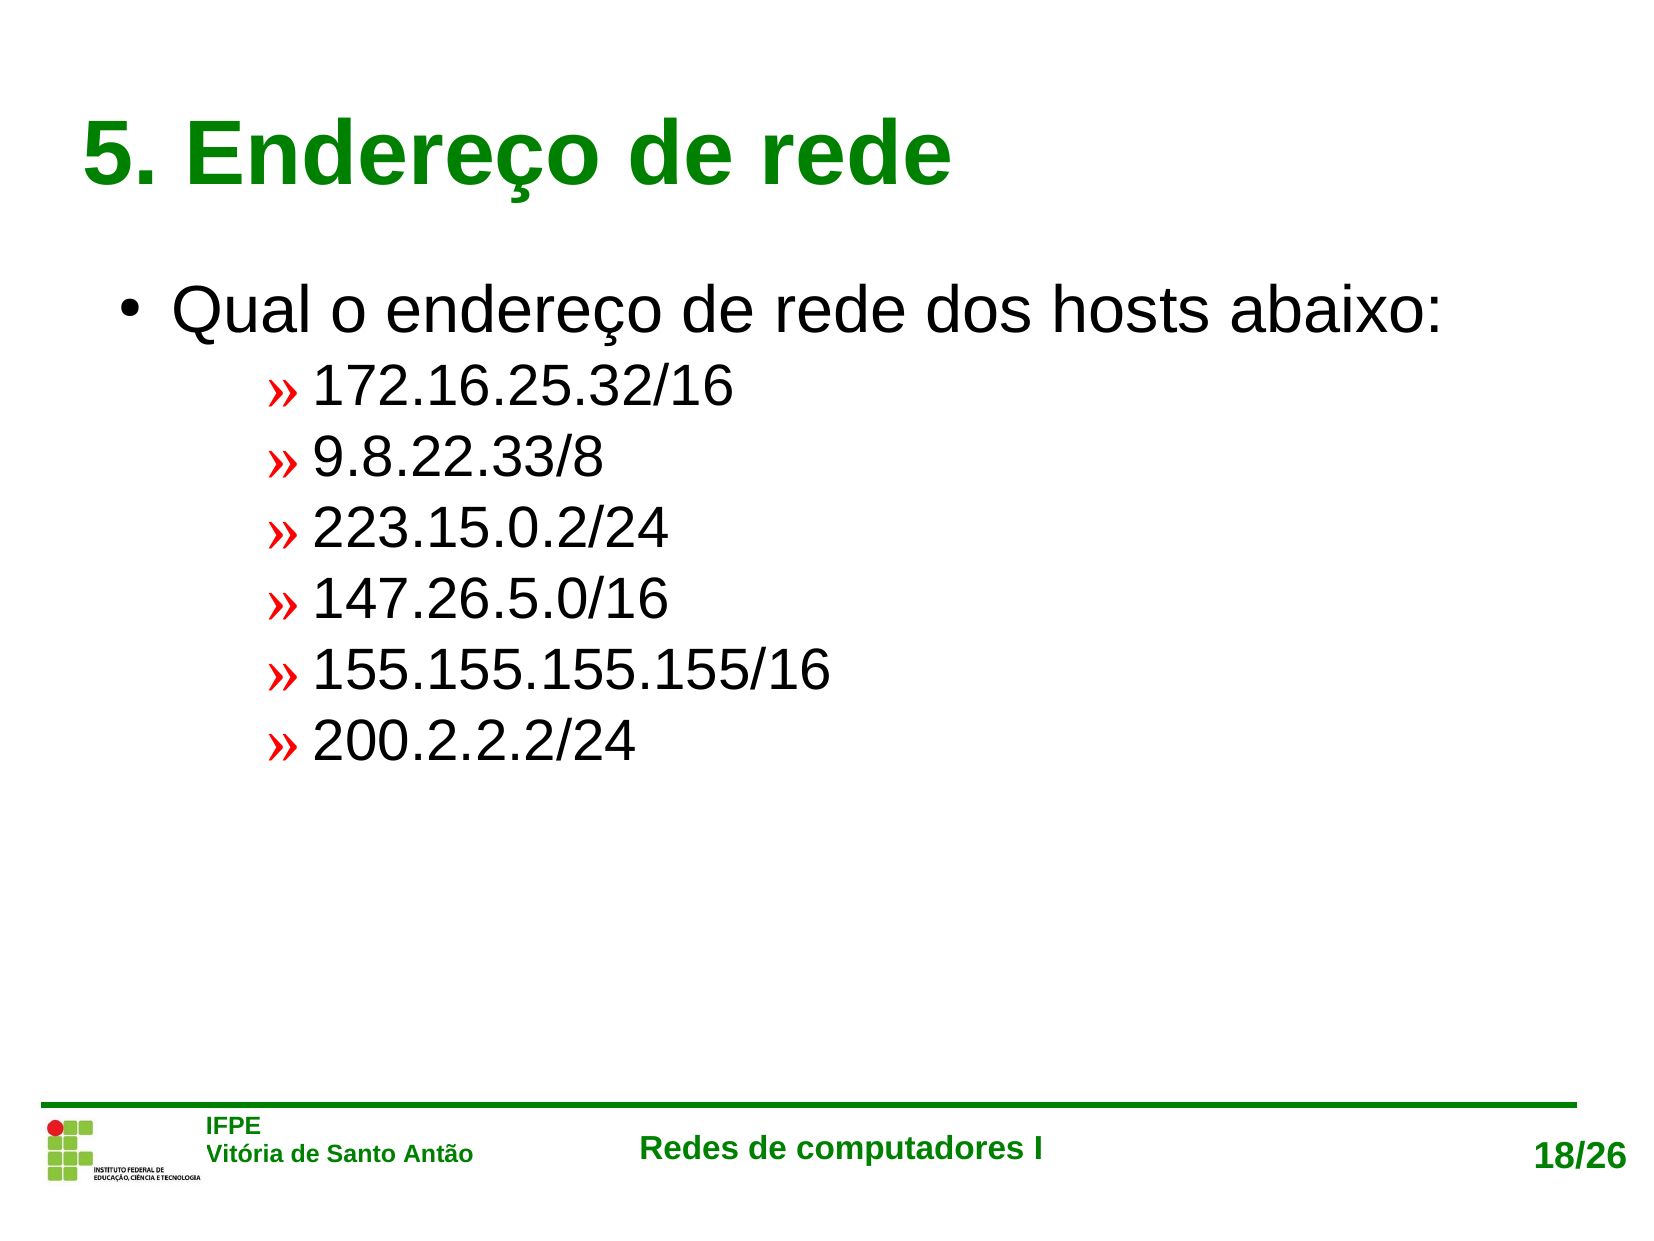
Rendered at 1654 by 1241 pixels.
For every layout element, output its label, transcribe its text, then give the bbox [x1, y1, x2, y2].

title 5. Endereço de rede [82, 49, 1571, 257]
list Qual o endereço de rede dos hosts abaixo: 172.16.25.32/16 9.8.22.33/8 223.15.0.2/24 147.26.5.0/16 155.155.155.155/16 200.2.2.2/24 [82, 272, 1571, 1091]
picture [39, 1111, 207, 1191]
